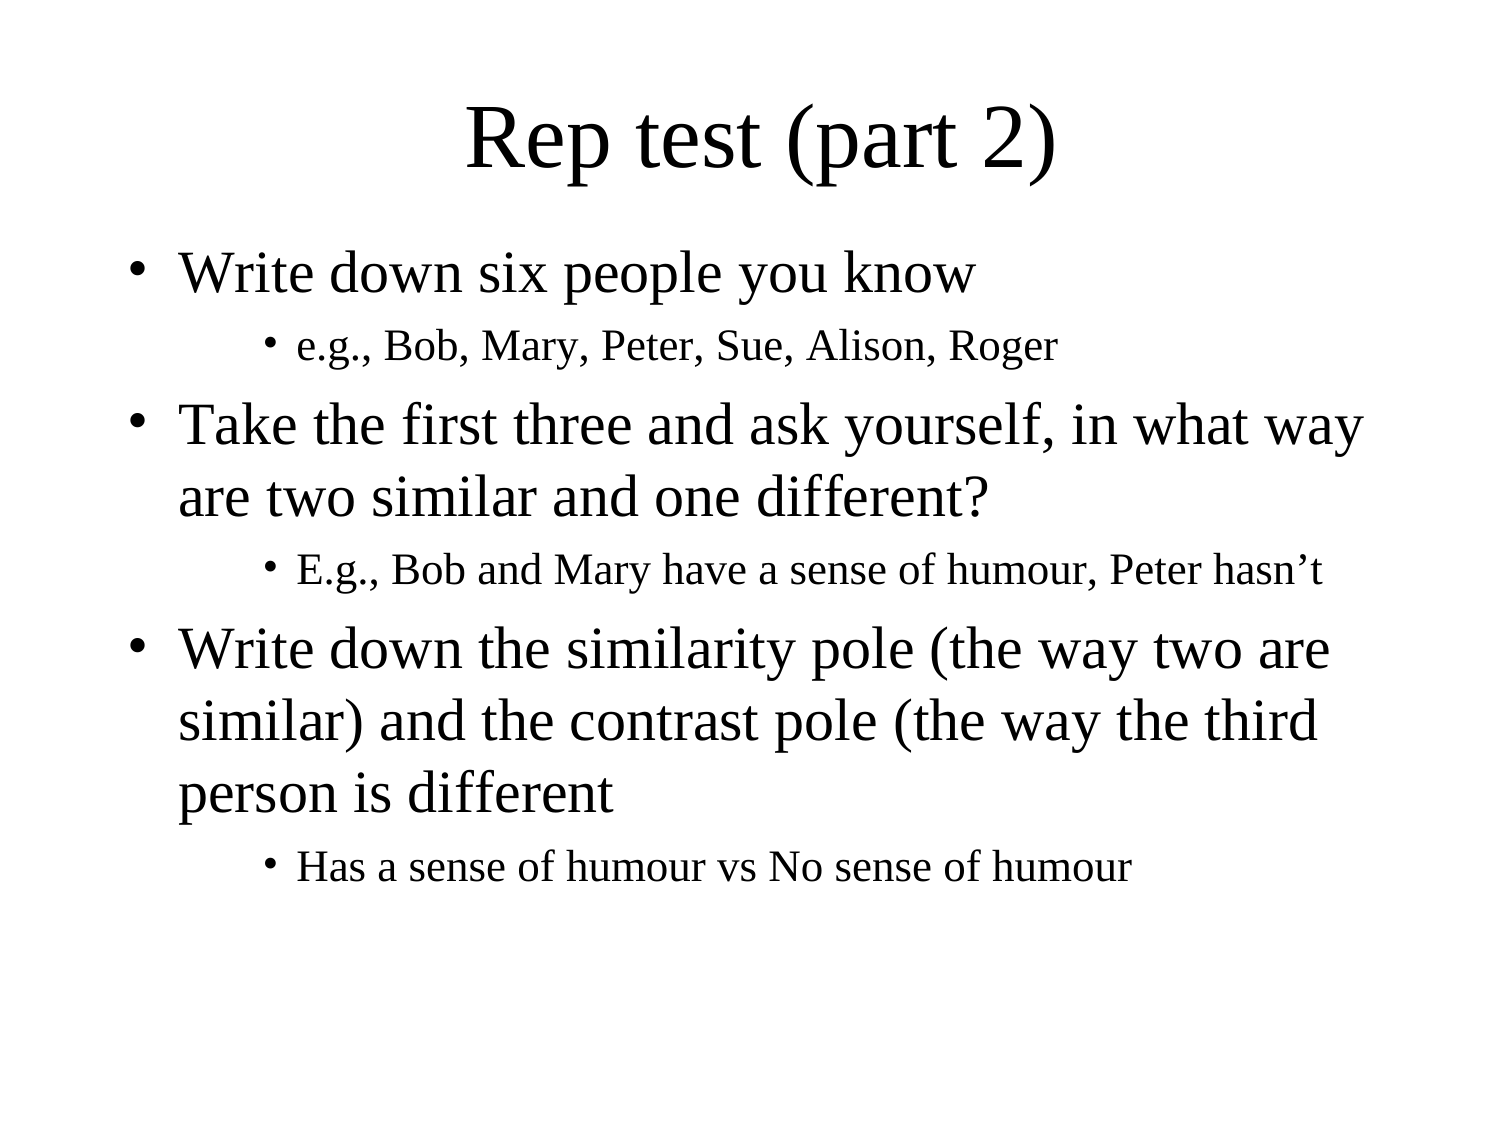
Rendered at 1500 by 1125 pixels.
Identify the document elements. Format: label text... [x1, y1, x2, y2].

title Rep test (part 2) [112, 37, 1388, 224]
list Write down six people you know e.g., Bob, Mary, Peter, Sue, Alison, Roger Take the first three and ask yourself, in what way are two similar and one different? E.g., Bob and Mary have a sense of humour, Peter hasn’t Write down the similarity pole (the way two are similar) and the contrast pole (the way the third person is different Has a sense of humour vs No sense of humour [112, 224, 1388, 901]
